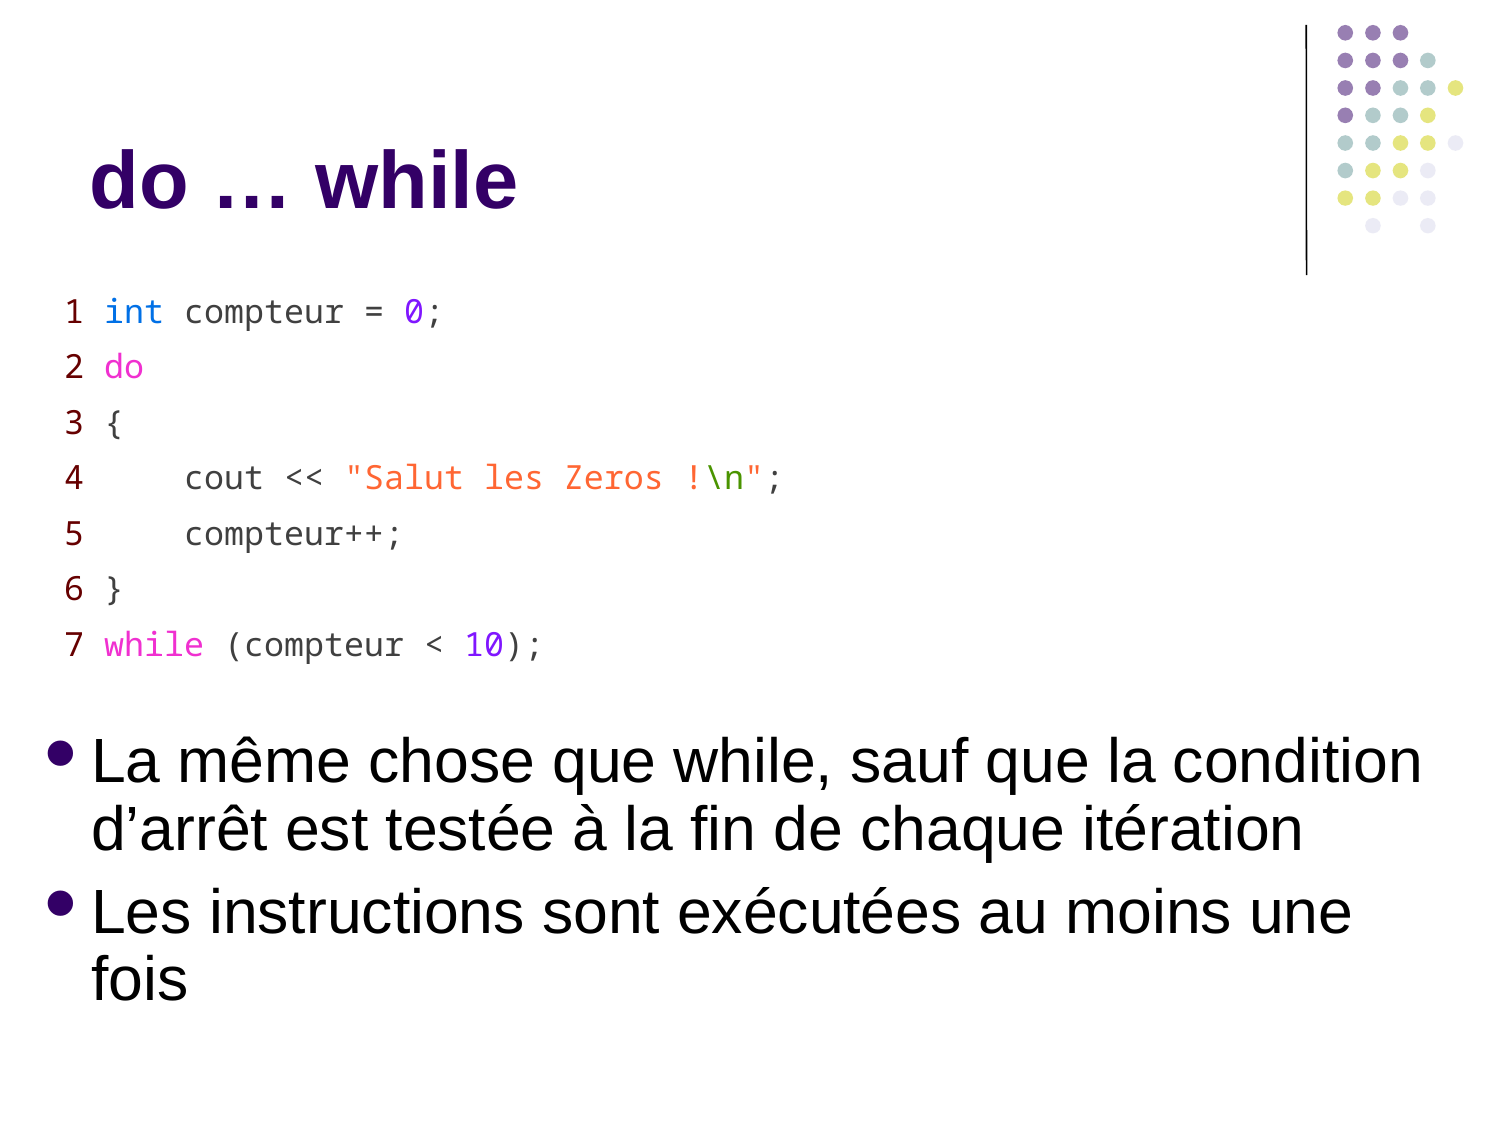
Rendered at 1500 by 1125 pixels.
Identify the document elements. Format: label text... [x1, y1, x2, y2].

list 1 int compteur = 0; 2 do 3 { 4 cout << "Salut les Zeros !\n"; 5 compteur++; 6 } 7 while (compteur < 10); La même chose que while, sauf que la condition d’arrêt est testée à la fin de chaque itération Les instructions sont exécutées au moins une fois [29, 231, 1471, 1059]
title do … while [74, 20, 1313, 231]
